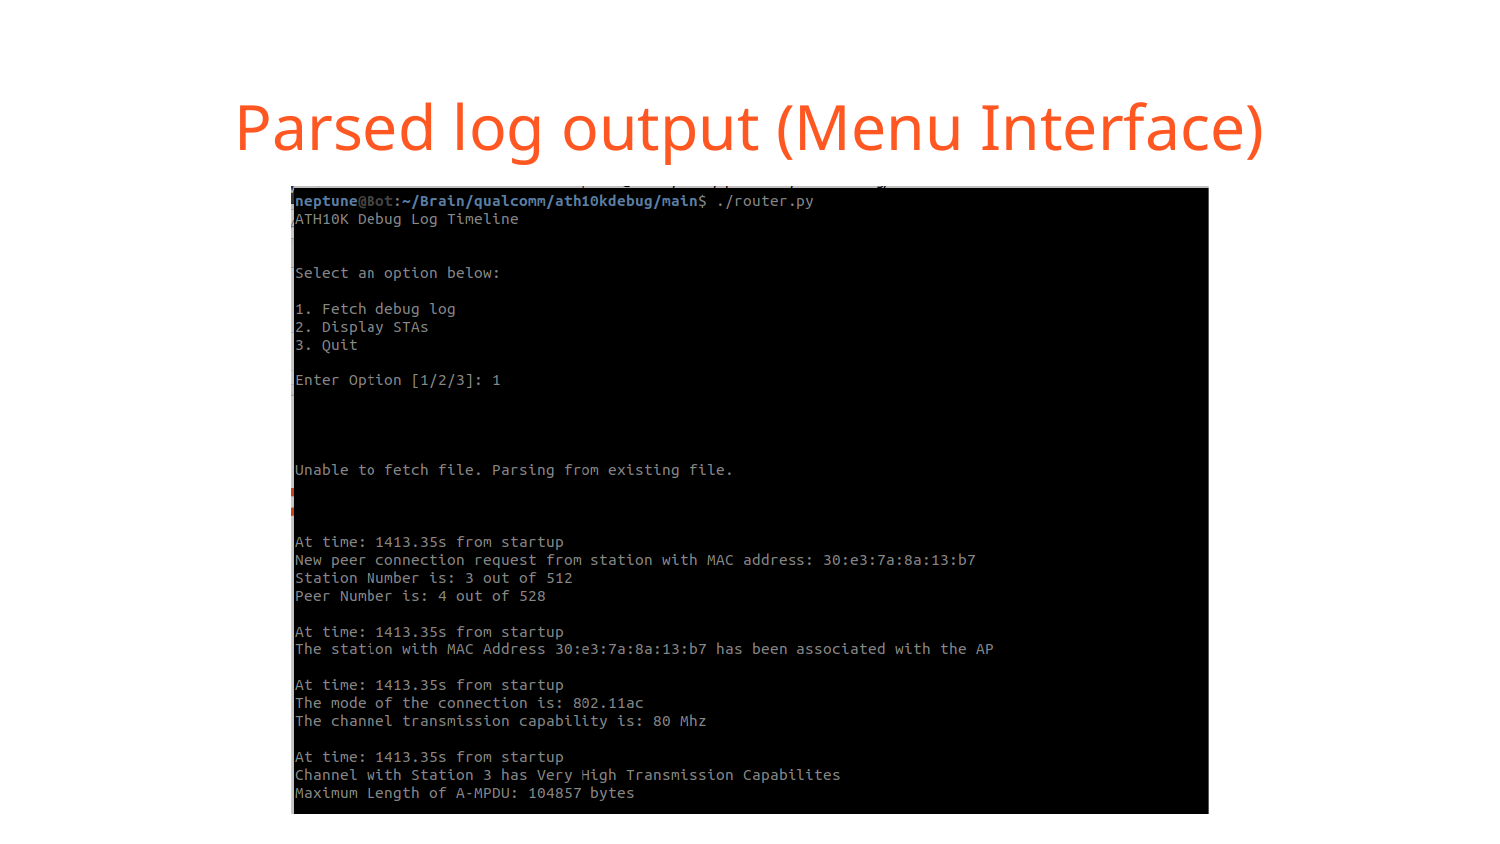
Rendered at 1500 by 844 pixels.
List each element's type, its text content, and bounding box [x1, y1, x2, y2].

title Parsed log output (Menu Interface) [51, 72, 1449, 167]
picture [291, 186, 1209, 814]
